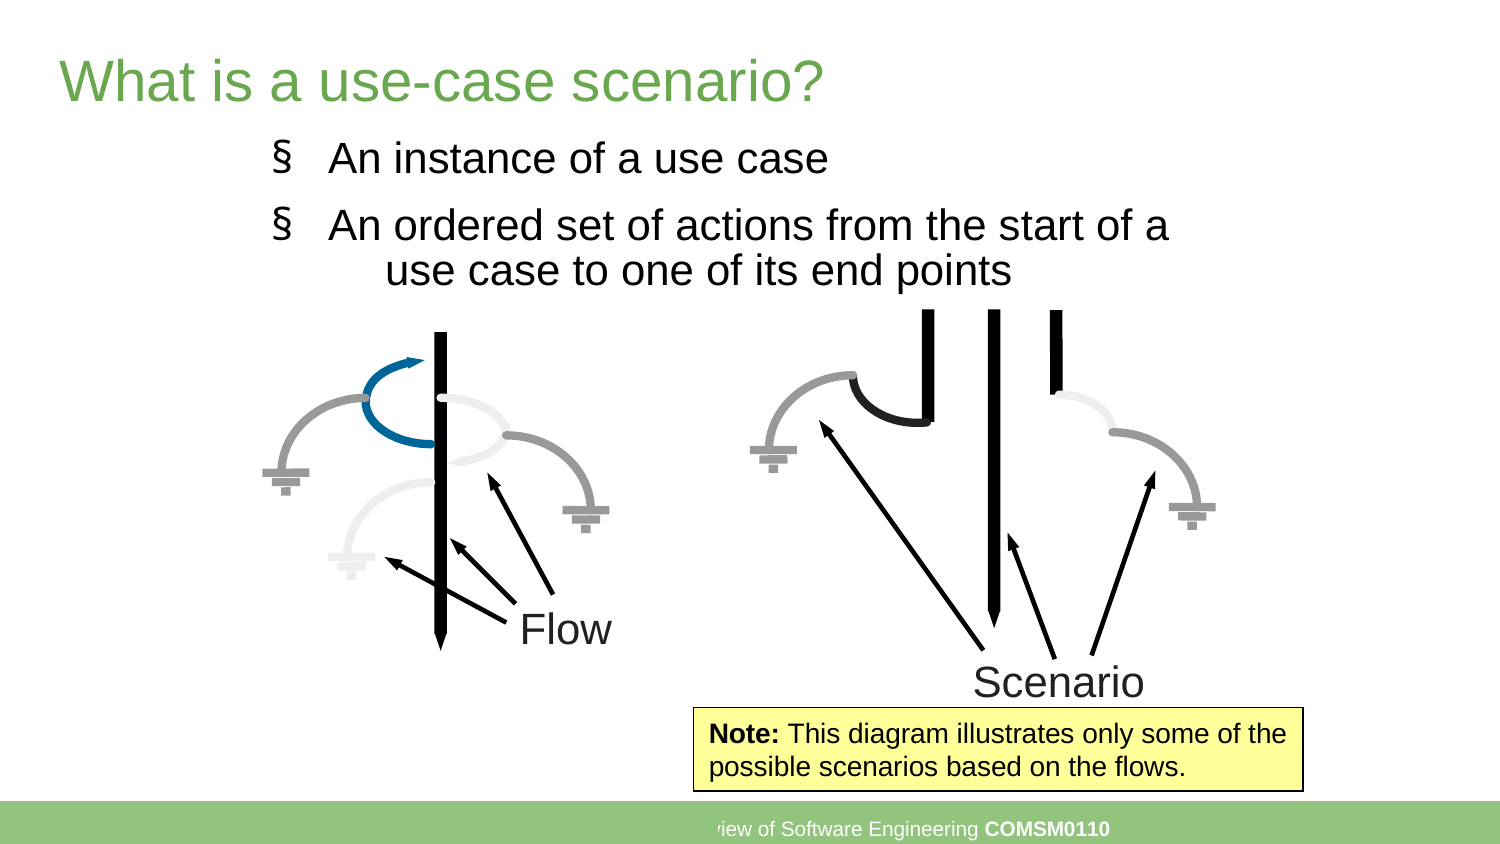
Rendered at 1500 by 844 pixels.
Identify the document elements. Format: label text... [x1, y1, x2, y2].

text_box An instance of a use case An ordered set of actions from the start of a use case to one of its end points [257, 130, 1243, 304]
text_box Flow [506, 594, 627, 661]
text_box Note: This diagram illustrates only some of the possible scenarios based on the flows. [693, 707, 1304, 791]
text_box Scenario [959, 646, 1160, 707]
title What is a use-case scenario? [44, 28, 1442, 123]
